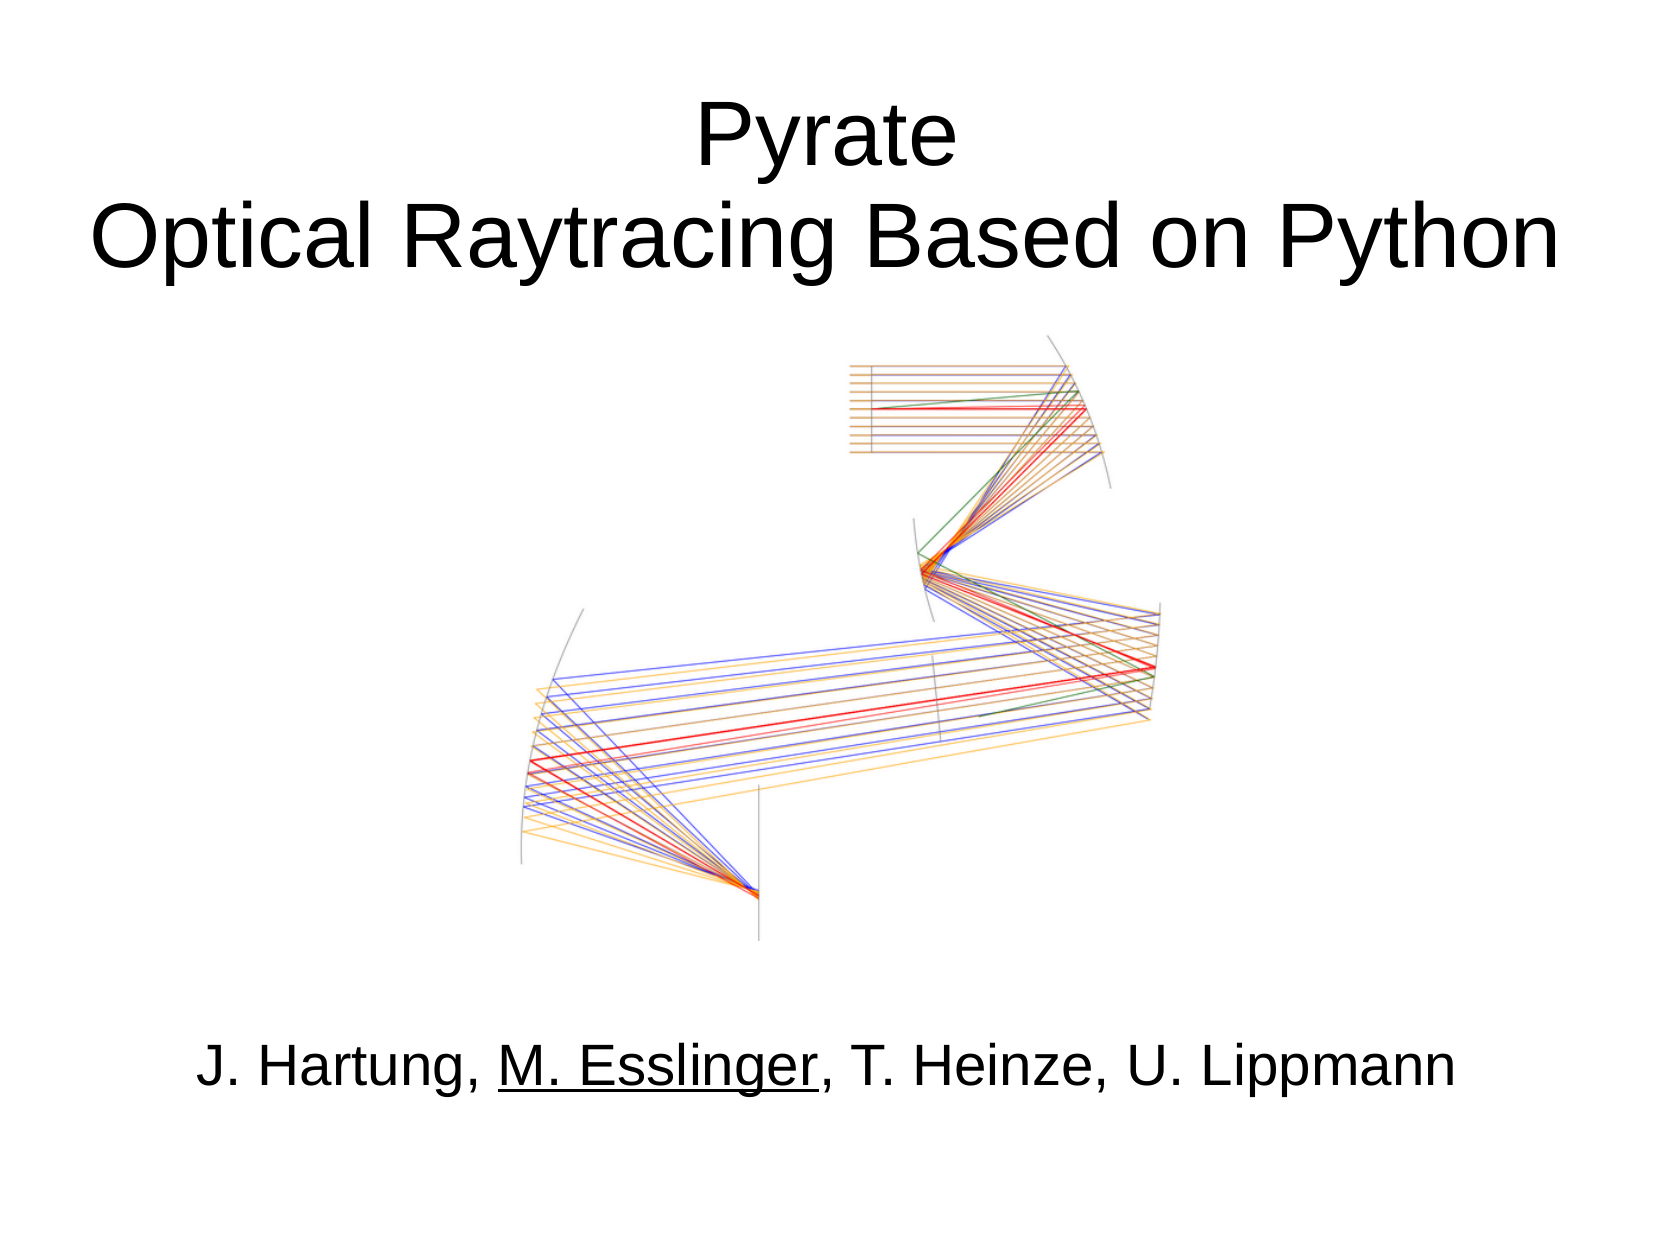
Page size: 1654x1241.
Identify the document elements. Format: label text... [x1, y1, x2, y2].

subtitle Pyrate Optical Raytracing Based on Python J. Hartung, M. Esslinger, T. Heinze, U. Lippmann [82, 82, 1571, 1228]
picture [484, 324, 1182, 942]
